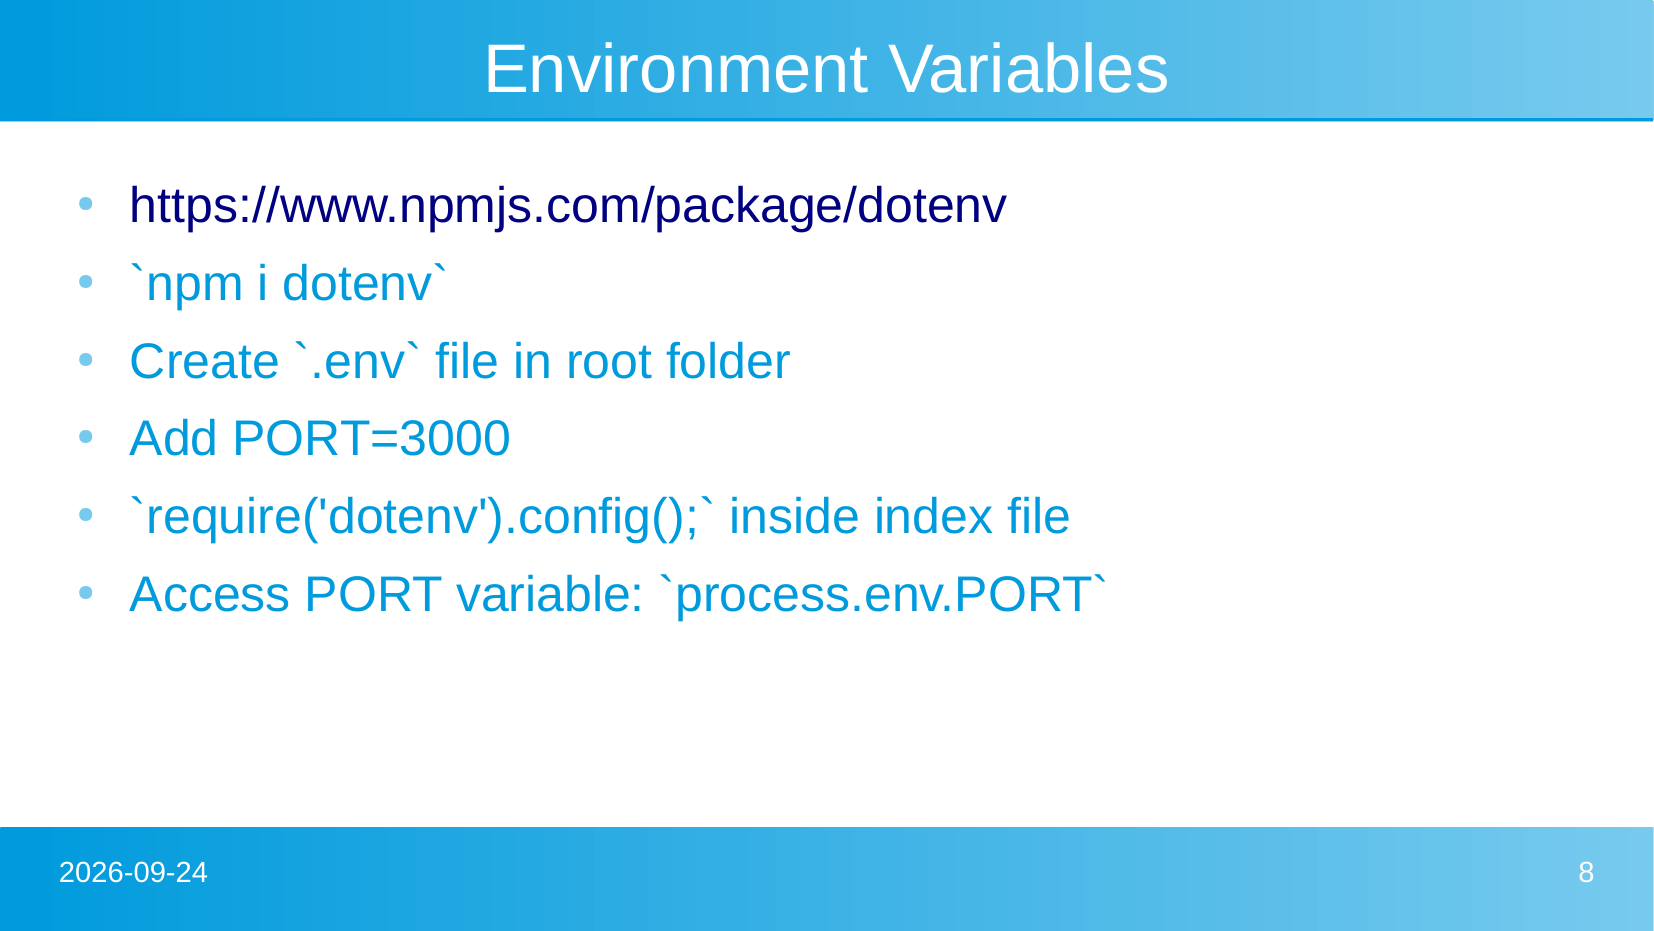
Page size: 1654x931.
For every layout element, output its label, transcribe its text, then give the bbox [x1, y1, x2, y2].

title Environment Variables [59, 29, 1595, 108]
list https://www.npmjs.com/package/dotenv `npm i dotenv` Create `.env` file in root folder Add PORT=3000 `require('dotenv').config();` inside index file Access PORT variable: `process.env.PORT` [59, 177, 1595, 768]
